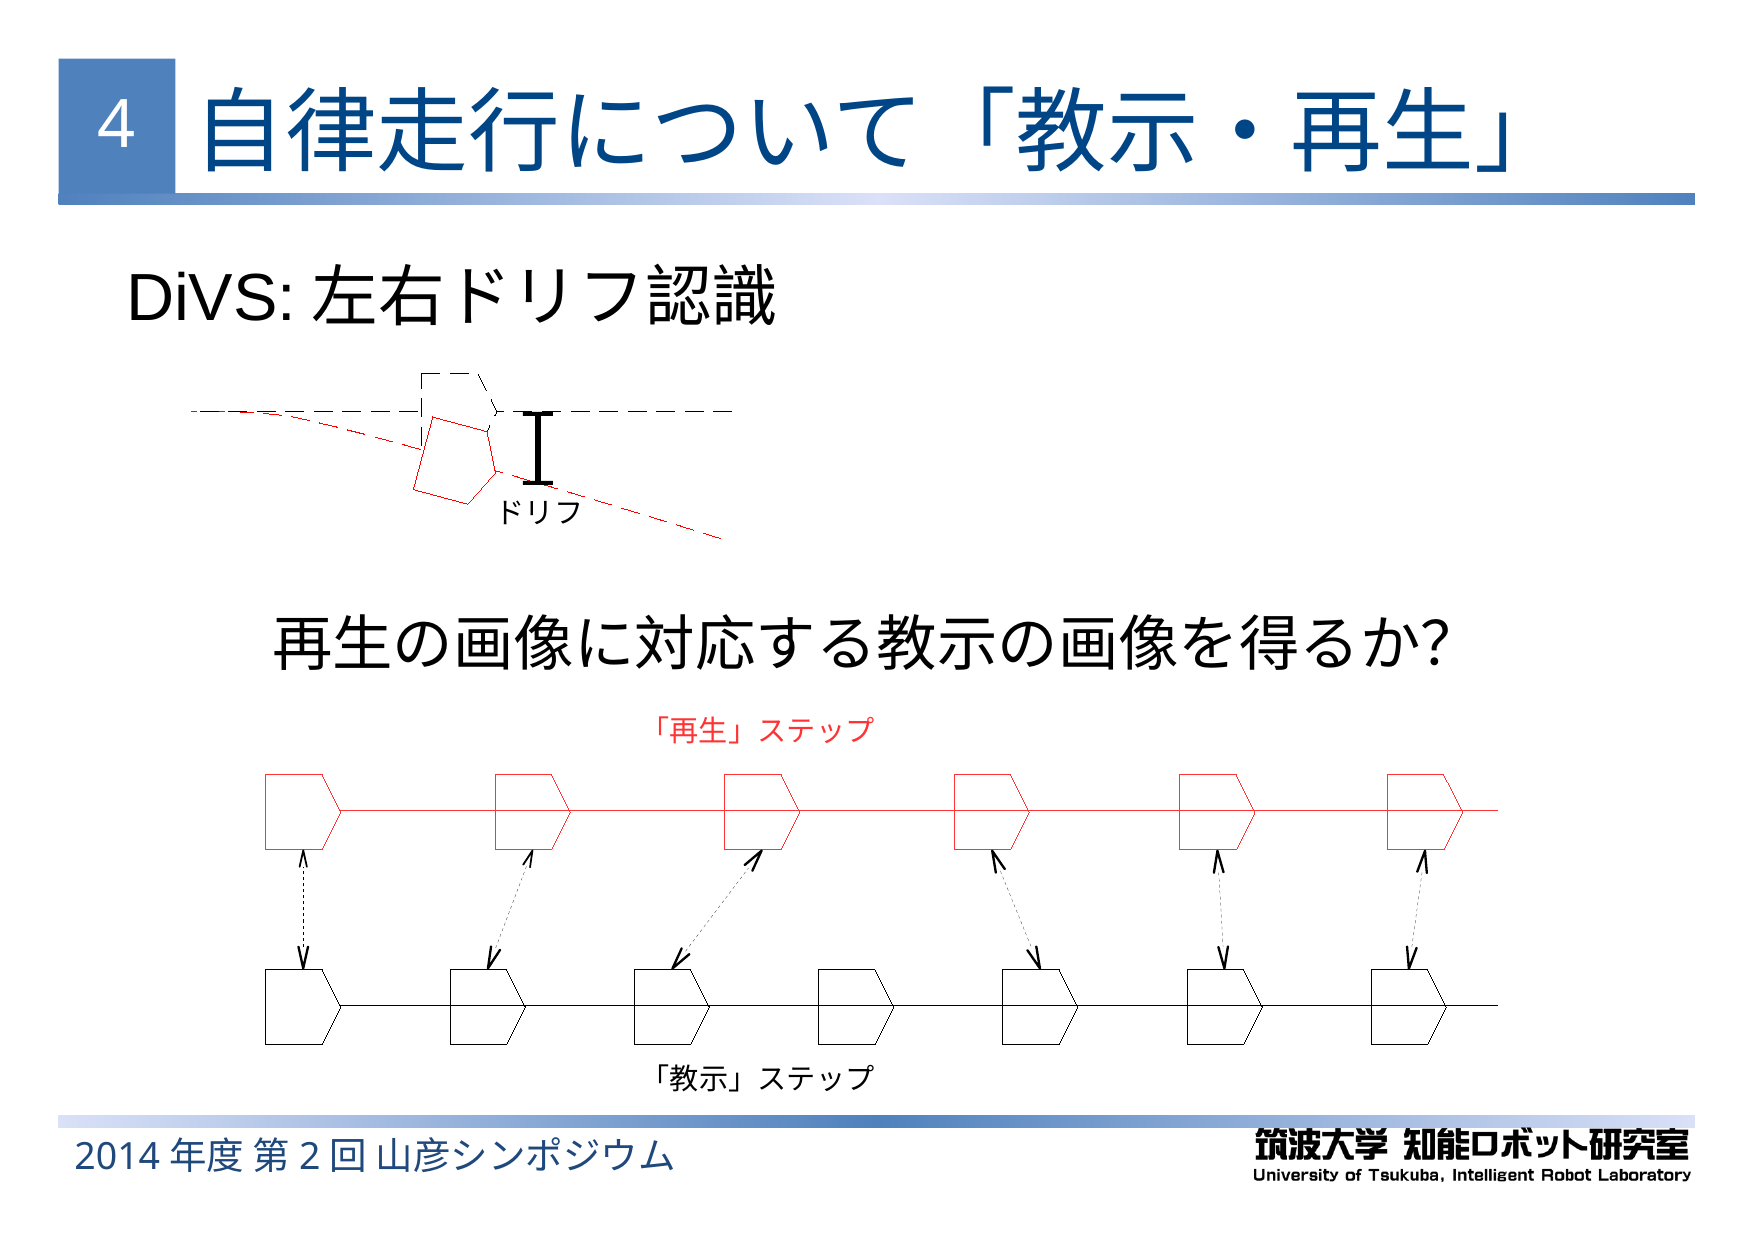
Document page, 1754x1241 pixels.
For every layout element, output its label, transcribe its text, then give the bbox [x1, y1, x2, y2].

text_box 「教示」ステップ [625, 1054, 890, 1104]
text_box ドリフ [480, 489, 599, 539]
picture [1252, 1127, 1691, 1182]
text_box DiVS:左右ドリフ認識 [111, 250, 794, 344]
text_box [413, 373, 498, 505]
text_box 「再生」ステップ [625, 706, 890, 756]
text_box 再生の画像に対応する教示の画像を得るか？ [257, 601, 1497, 688]
title 自律走行について「教示・再生」 [193, 61, 1651, 205]
